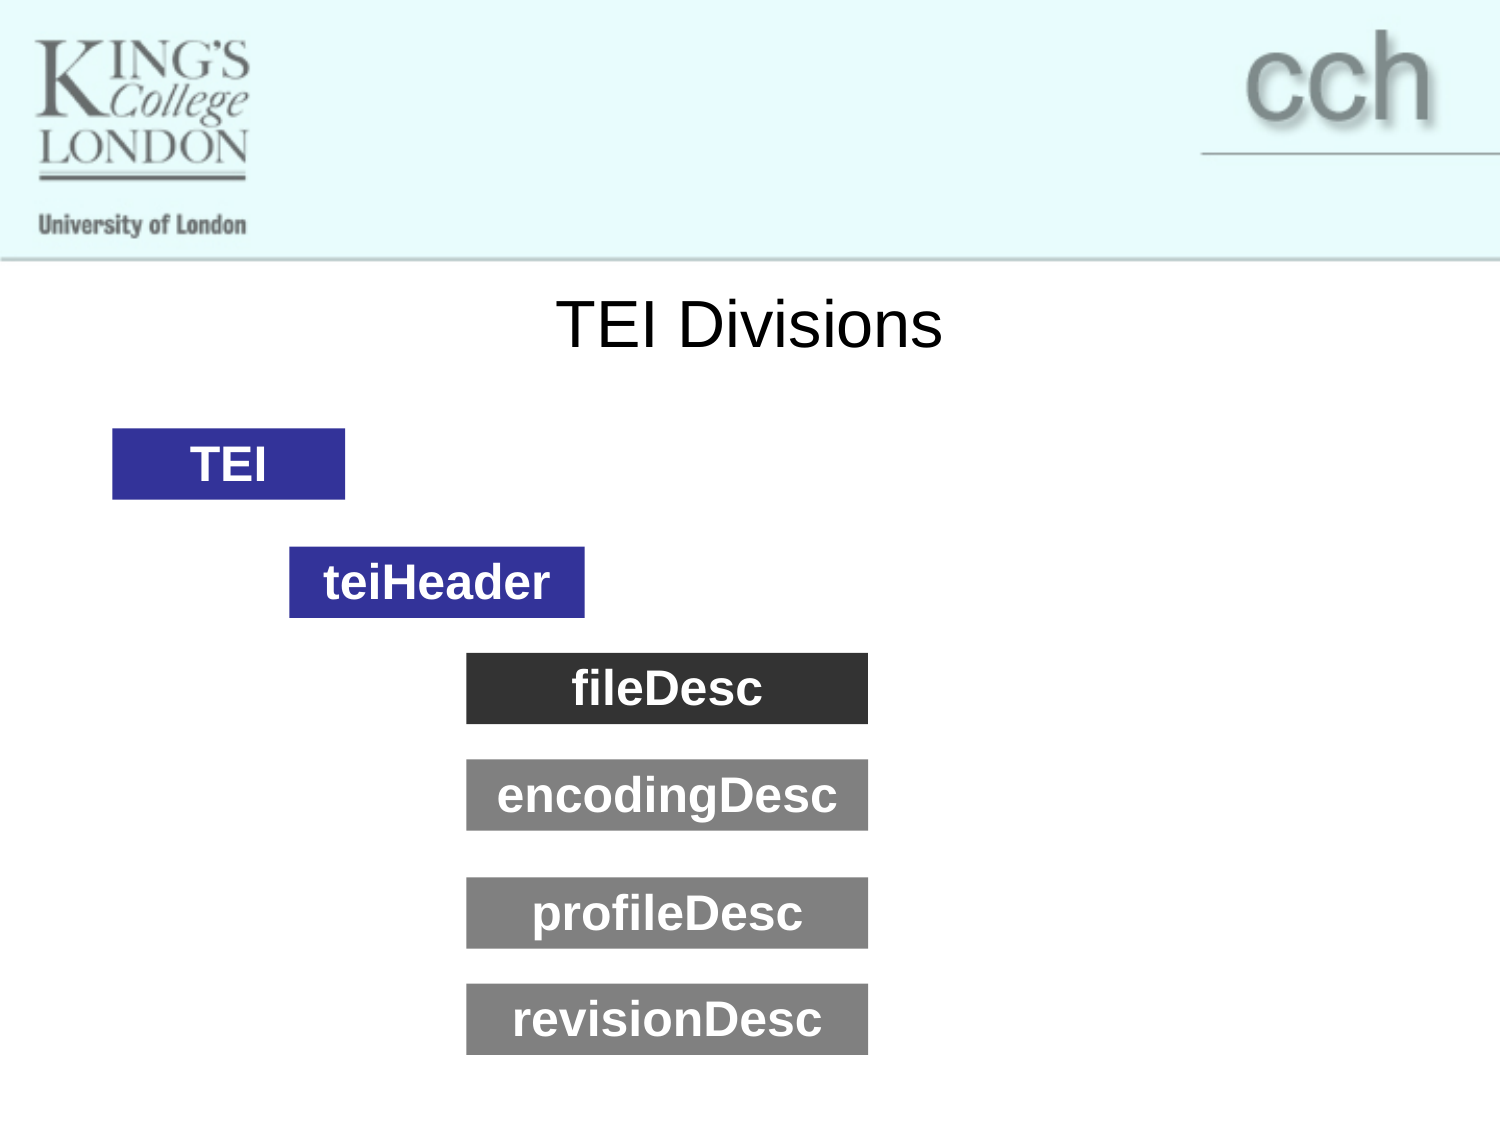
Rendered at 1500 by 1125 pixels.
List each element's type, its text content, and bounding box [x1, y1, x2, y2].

text_box fileDesc [466, 652, 868, 725]
text_box revisionDesc [466, 983, 869, 1055]
text_box teiHeader [289, 546, 585, 618]
title TEI Divisions [112, 265, 1388, 384]
text_box profileDesc [466, 877, 869, 949]
text_box TEI [112, 428, 346, 500]
picture [0, 0, 1500, 1125]
text_box encodingDesc [466, 759, 869, 831]
